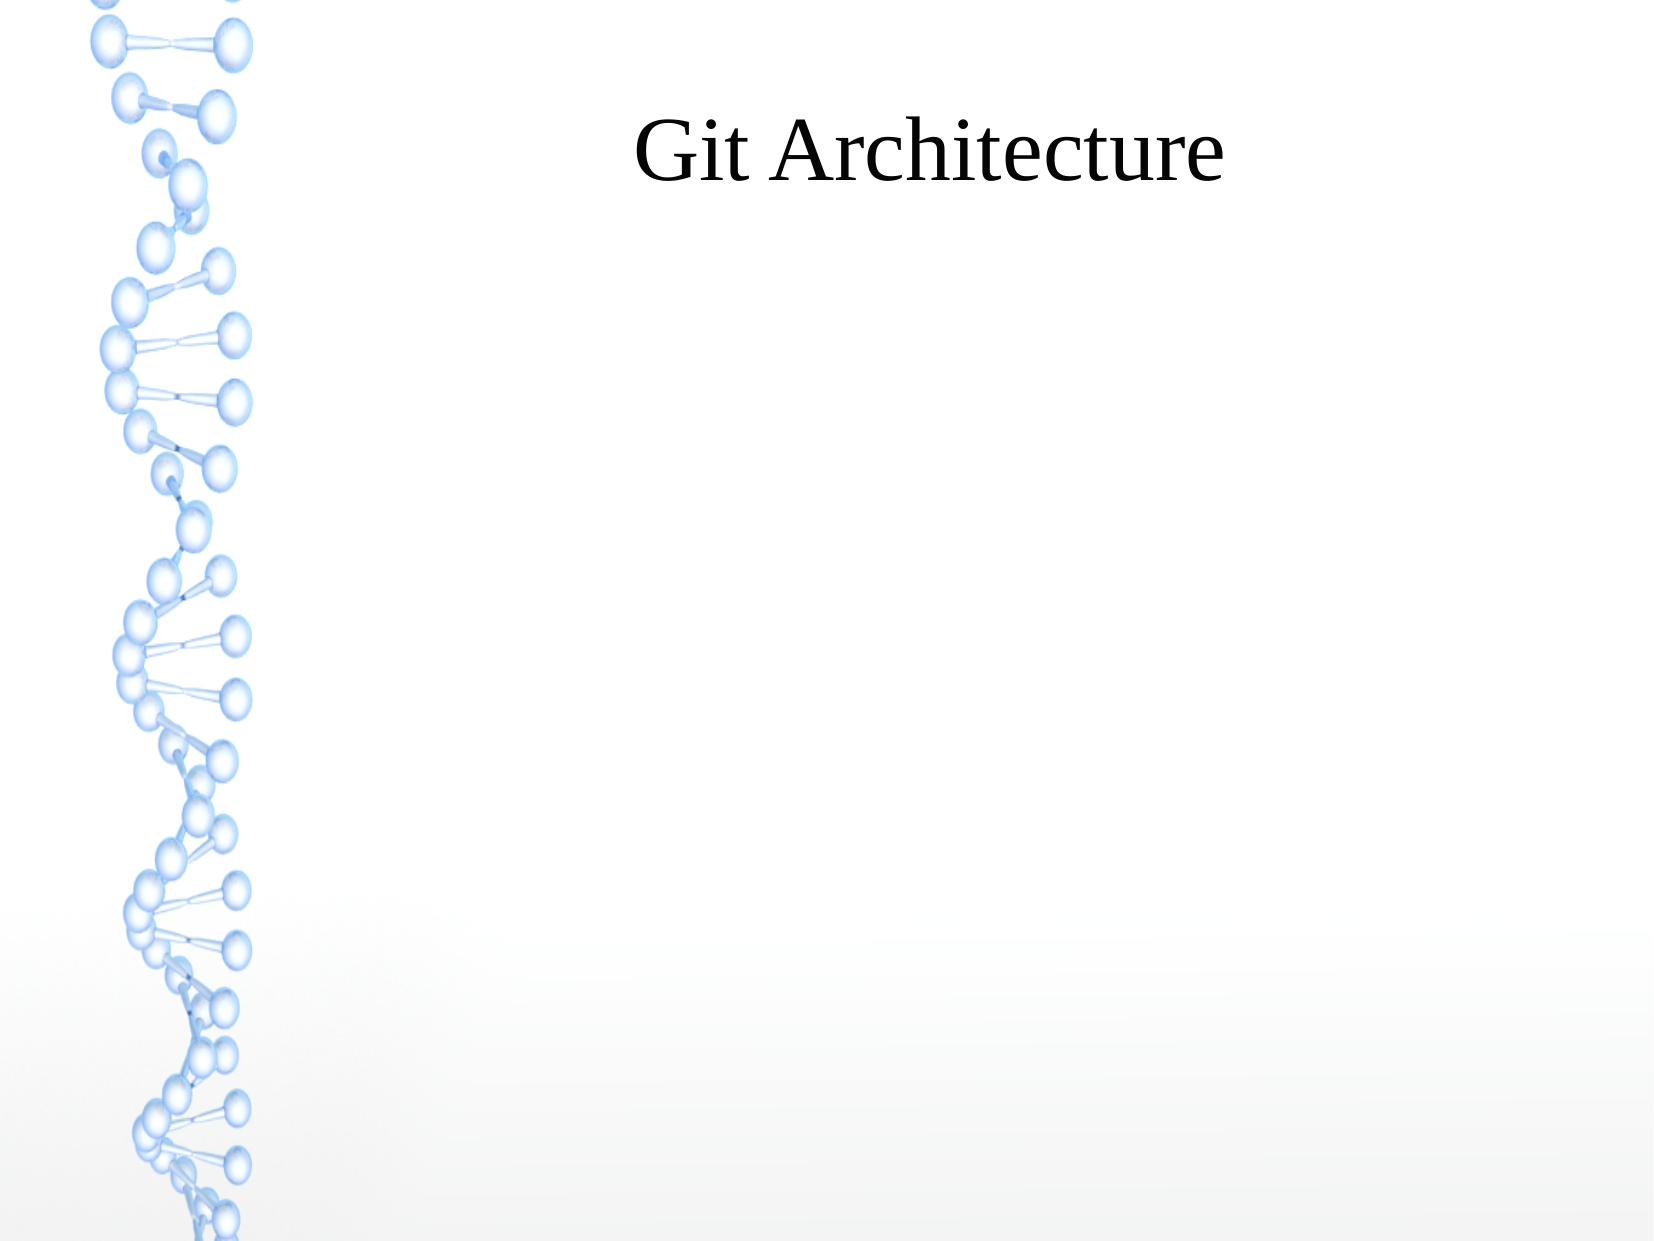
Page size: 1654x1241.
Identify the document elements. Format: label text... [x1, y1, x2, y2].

picture [0, 0, 1654, 1241]
title Git Architecture [265, 47, 1595, 252]
